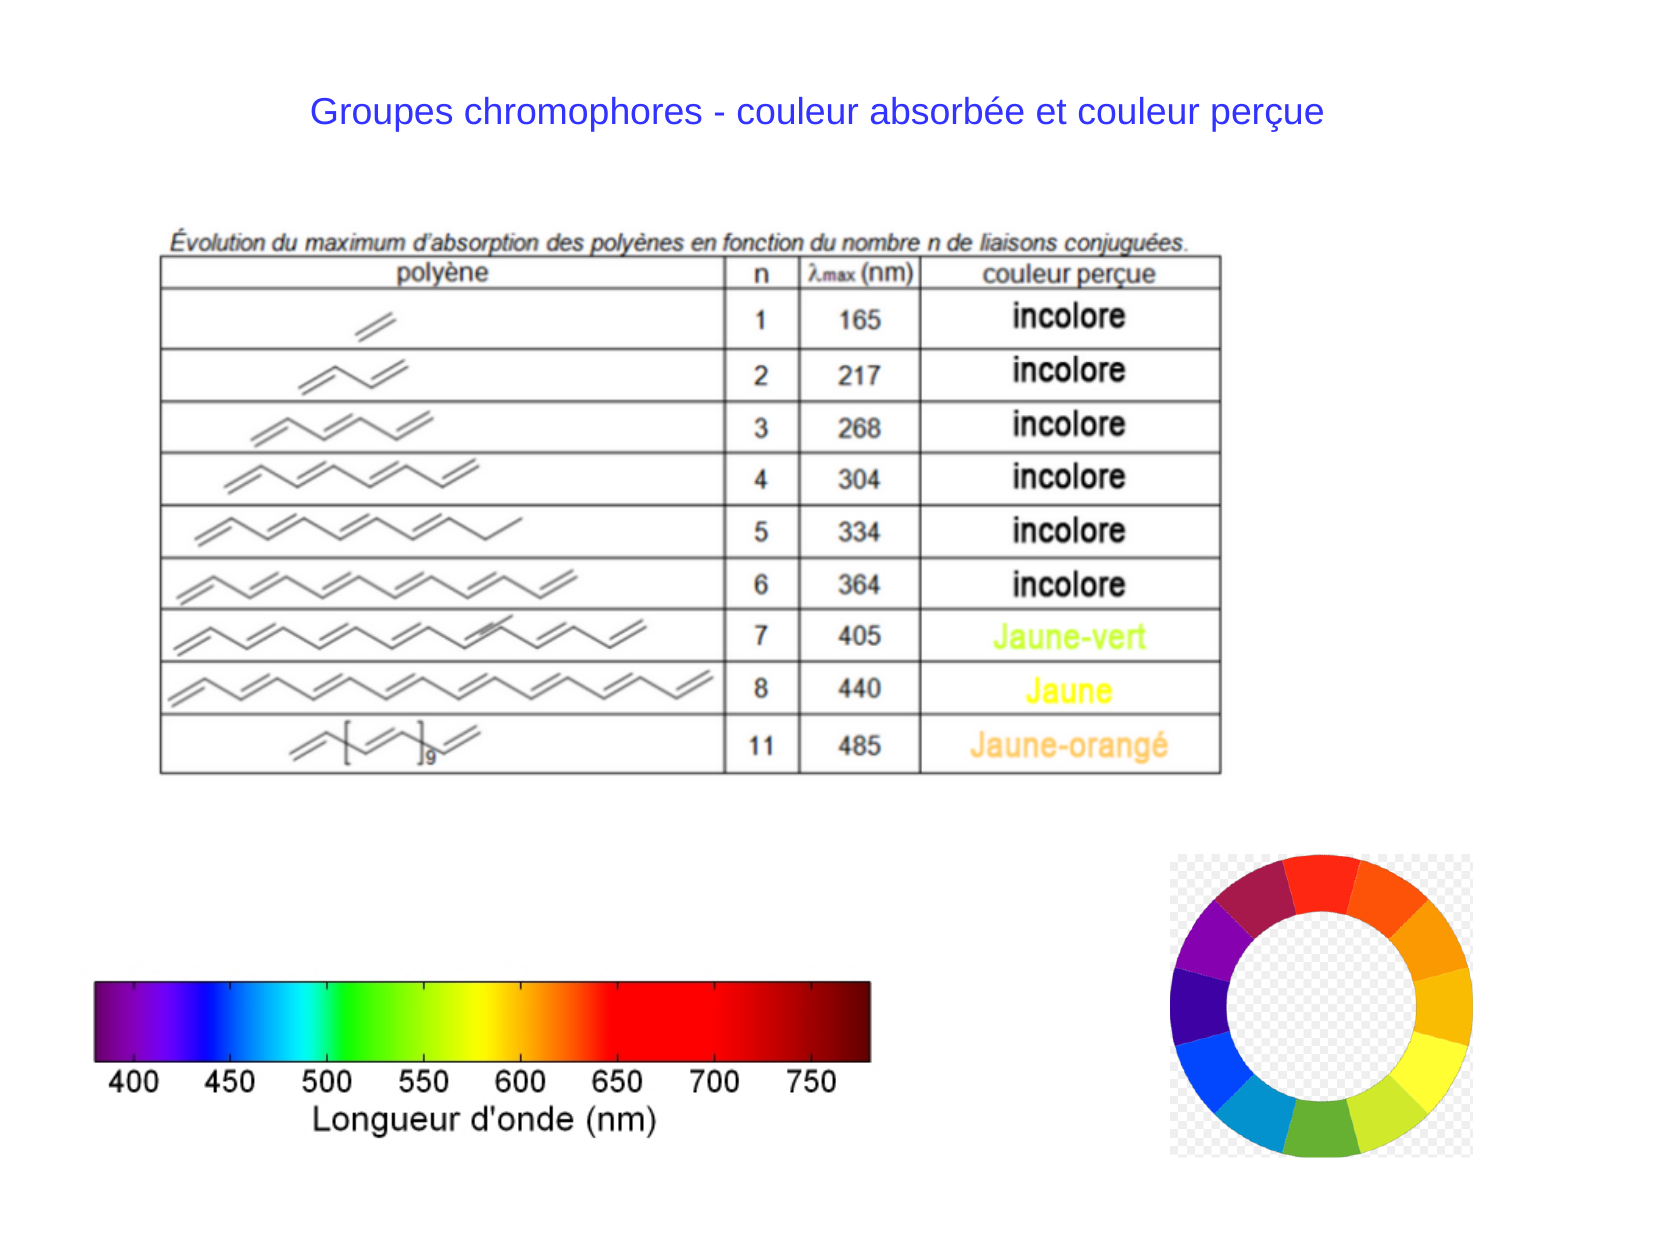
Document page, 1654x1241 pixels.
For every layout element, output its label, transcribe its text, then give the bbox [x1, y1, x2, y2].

picture [78, 961, 886, 1146]
text_box Groupes chromophores - couleur absorbée et couleur perçue [295, 82, 1406, 140]
picture [1169, 853, 1473, 1158]
picture [146, 212, 1241, 790]
